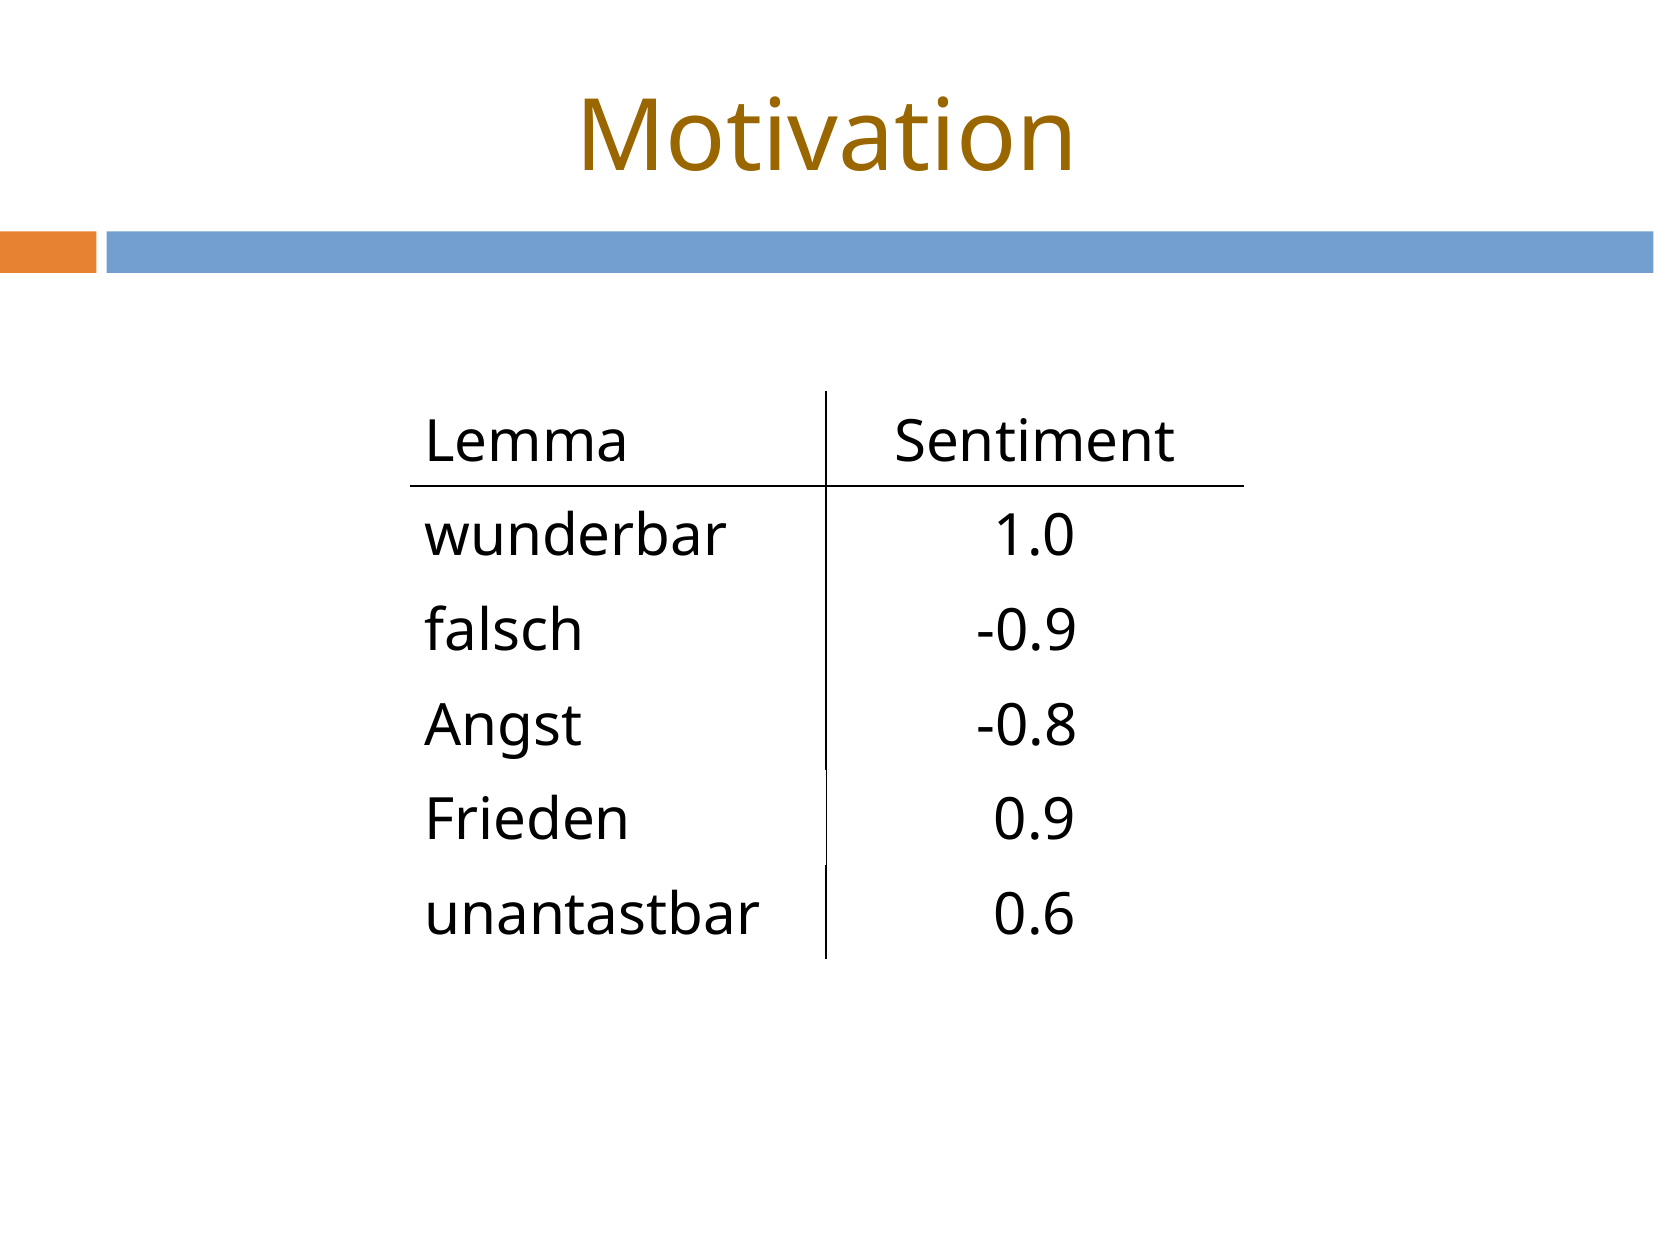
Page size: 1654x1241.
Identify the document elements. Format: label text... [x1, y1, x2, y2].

table_cell unantastbar [410, 865, 825, 959]
table_header Sentiment [827, 391, 1244, 485]
table_cell falsch [410, 581, 825, 675]
table_header Lemma [410, 391, 825, 485]
table_cell 0.9 [827, 770, 1244, 865]
table_cell 1.0 [827, 487, 1244, 581]
table_cell Frieden [410, 770, 826, 865]
table_cell wunderbar [410, 487, 825, 581]
title Motivation [0, 49, 1654, 213]
table_cell 0.6 [827, 865, 1244, 959]
table_cell Angst [410, 675, 825, 770]
table_cell -0.9 [827, 581, 1244, 675]
table_cell -0.8 [827, 675, 1244, 770]
